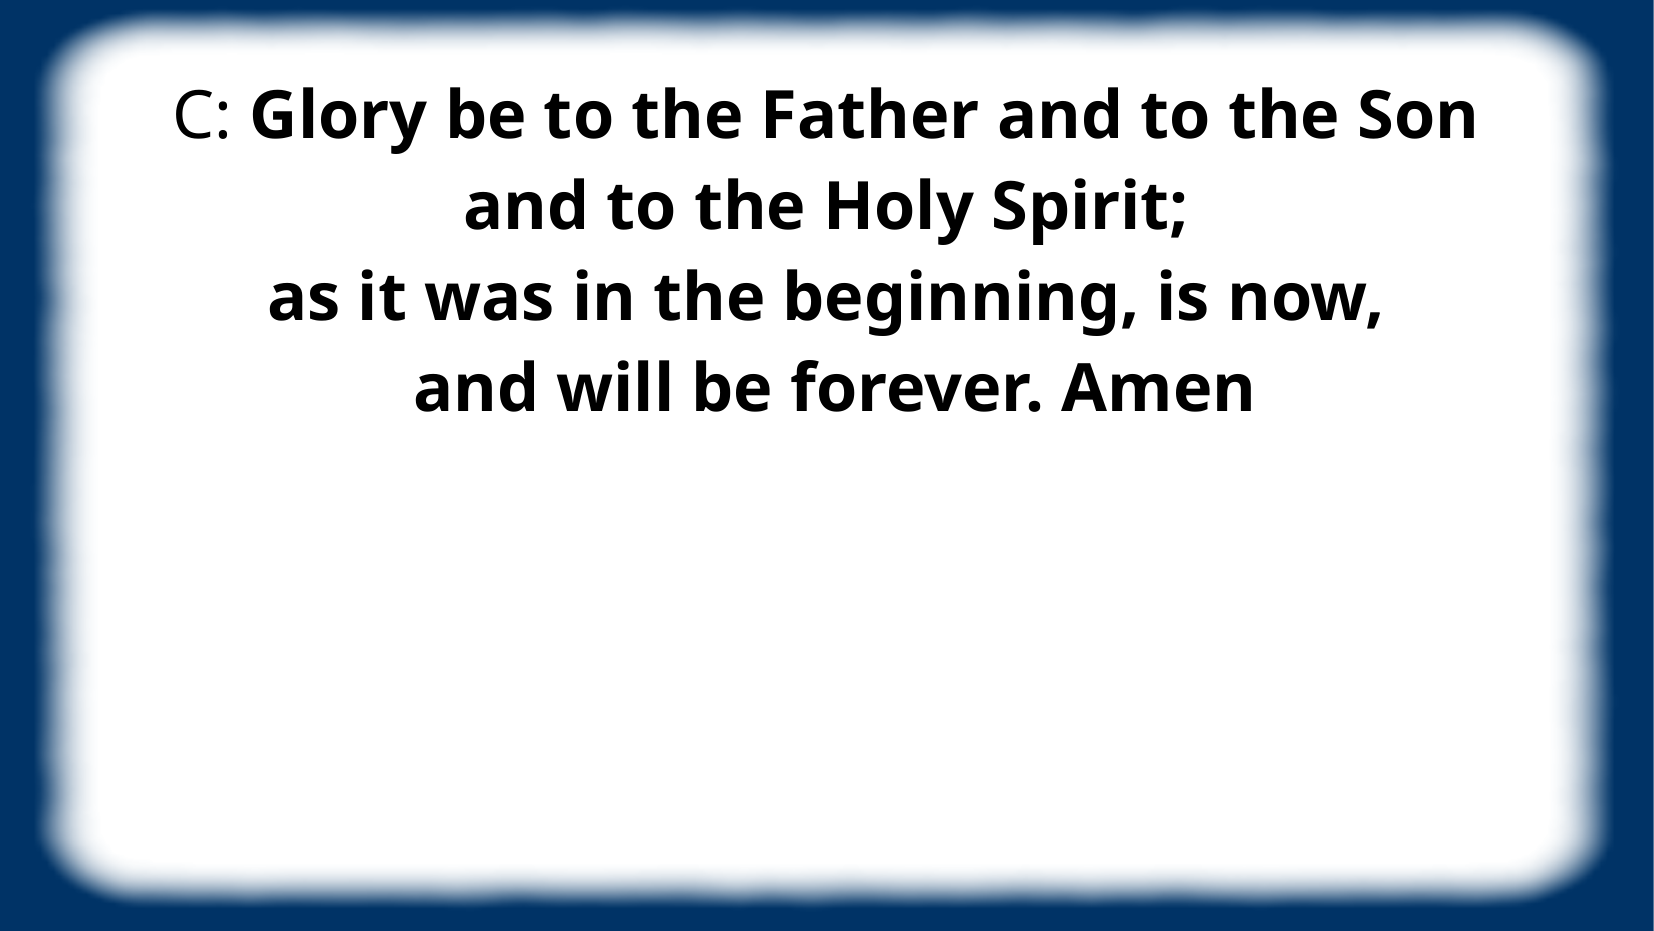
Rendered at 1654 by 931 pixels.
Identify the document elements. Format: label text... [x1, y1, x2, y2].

text_box C: Glory be to the Father and to the Son and to the Holy Spirit; as it was in the beginning, is now, and will be forever. Amen [107, 60, 1563, 430]
picture [0, 0, 1654, 931]
